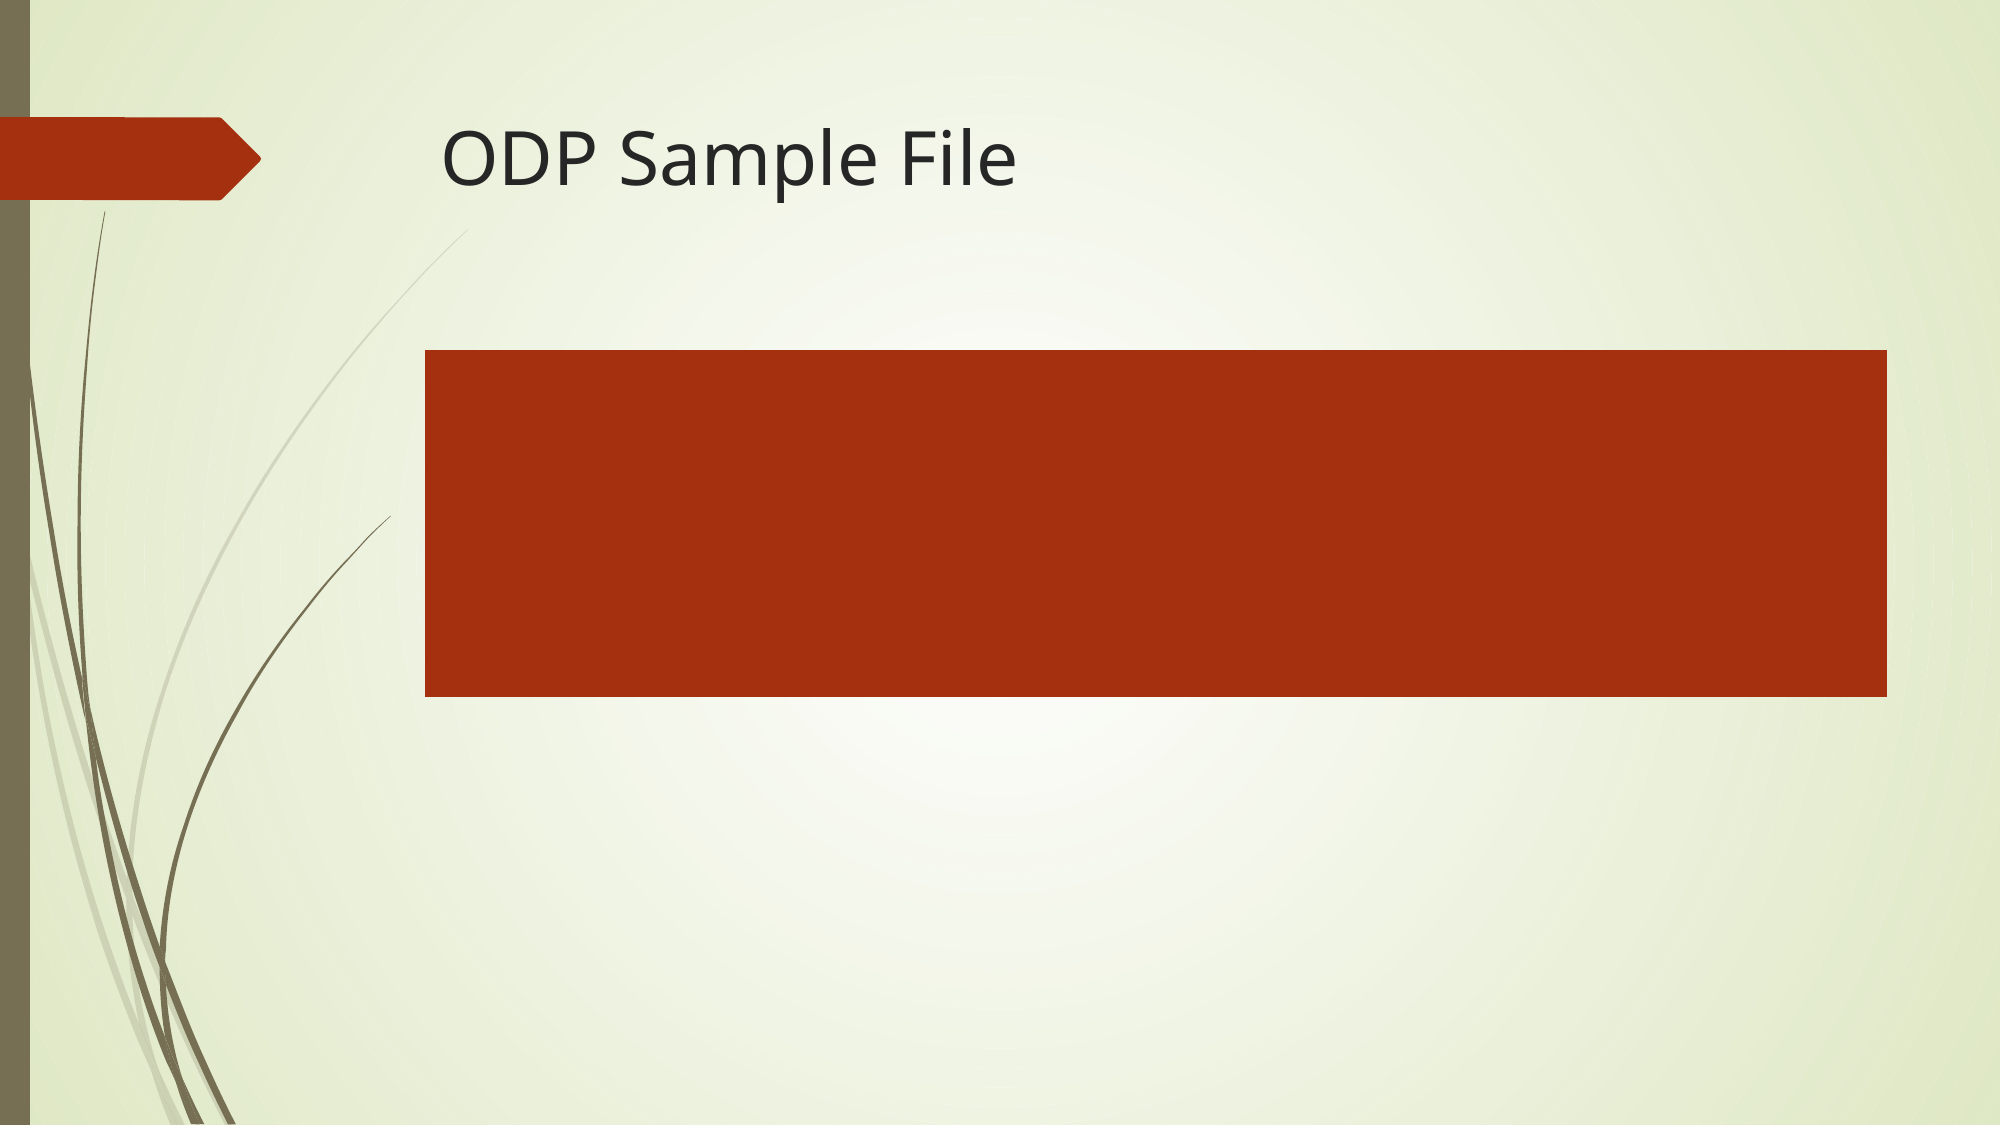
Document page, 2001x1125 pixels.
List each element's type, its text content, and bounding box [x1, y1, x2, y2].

table_header [1302, 350, 1595, 524]
title ODP Sample File [425, 102, 1888, 313]
table_cell [1302, 524, 1595, 697]
table_cell [1595, 524, 1887, 697]
table_header [717, 350, 1010, 524]
table_cell [1010, 524, 1302, 697]
table_cell [425, 524, 717, 697]
table_header [1595, 350, 1887, 524]
table_header [425, 350, 717, 524]
table_header [1010, 350, 1302, 524]
table_cell [717, 524, 1010, 697]
